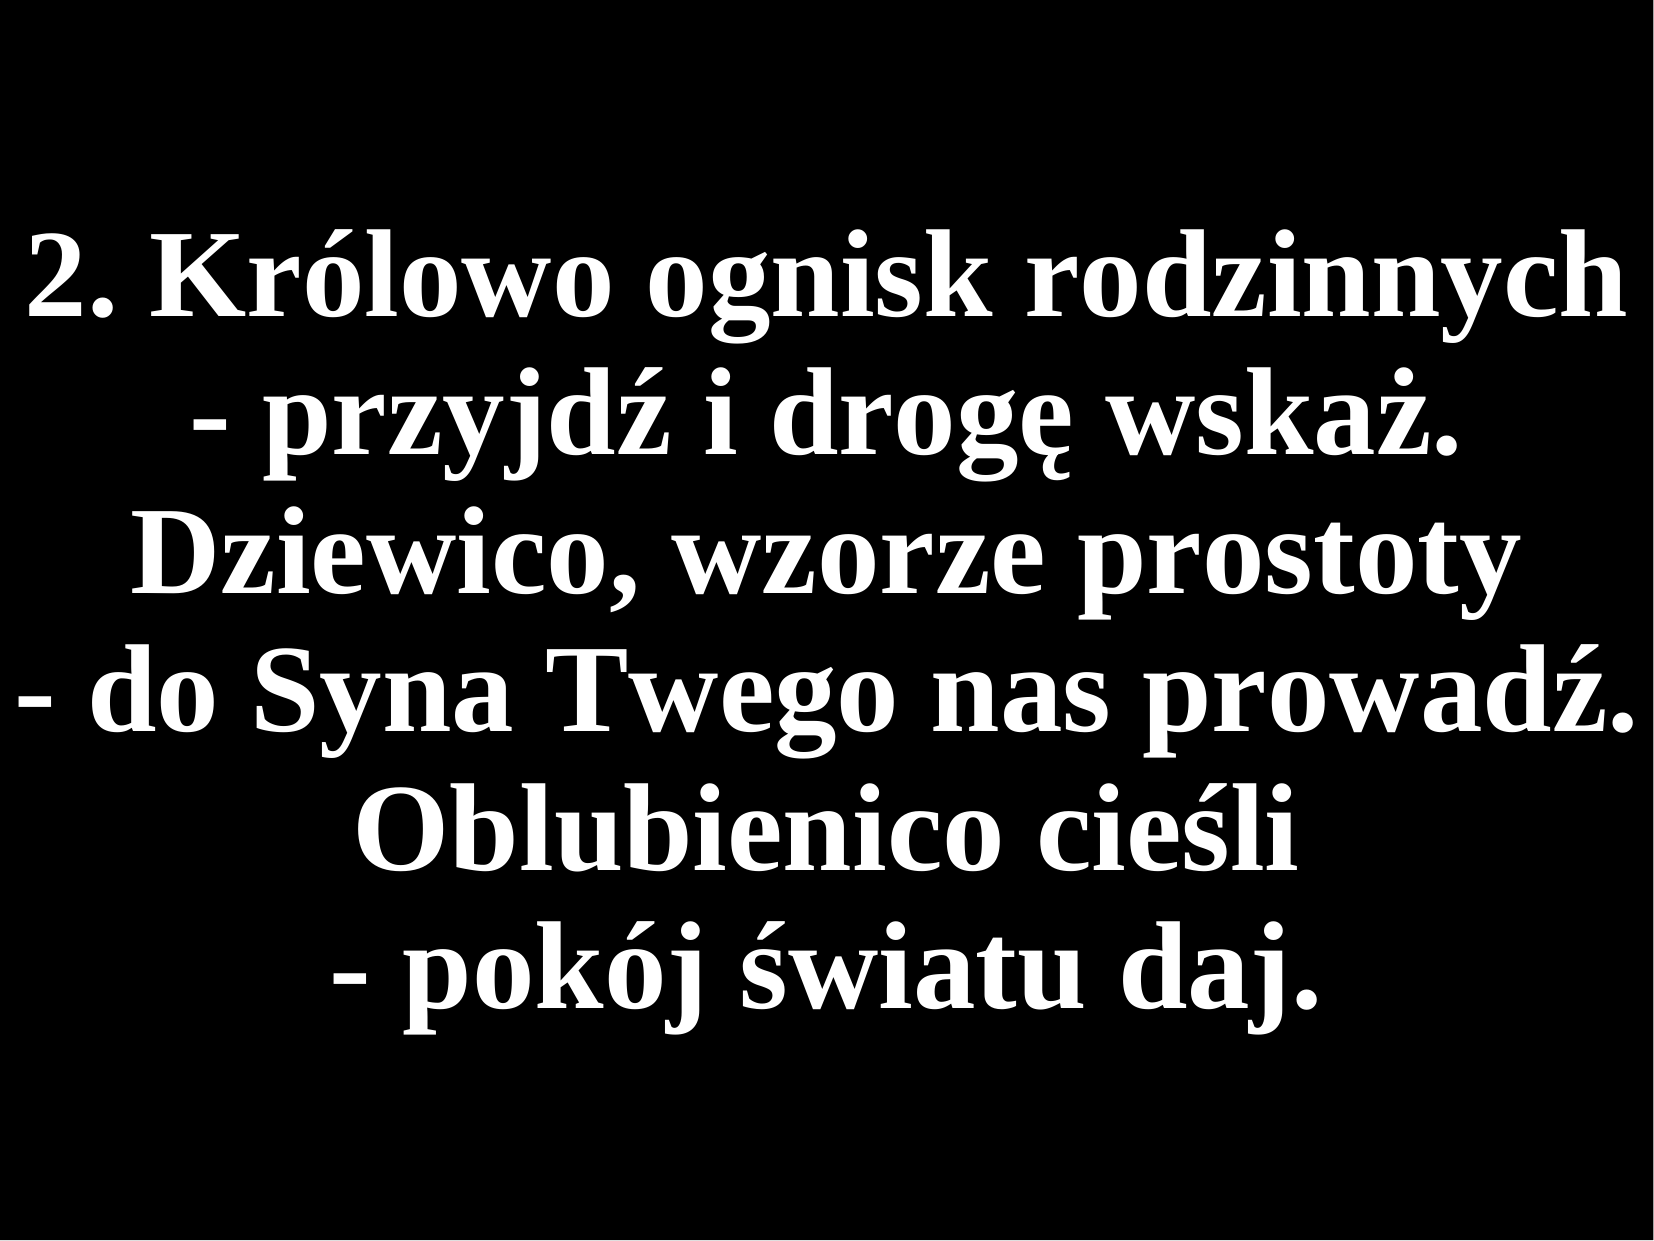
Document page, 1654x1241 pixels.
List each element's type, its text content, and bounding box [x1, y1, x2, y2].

title 2. Królowo ognisk rodzinnych - przyjdź i drogę wskaż. Dziewico, wzorze prostoty - do Syna Twego nas prowadź. Oblubienico cieśli - pokój światu daj. [0, 0, 1654, 1241]
